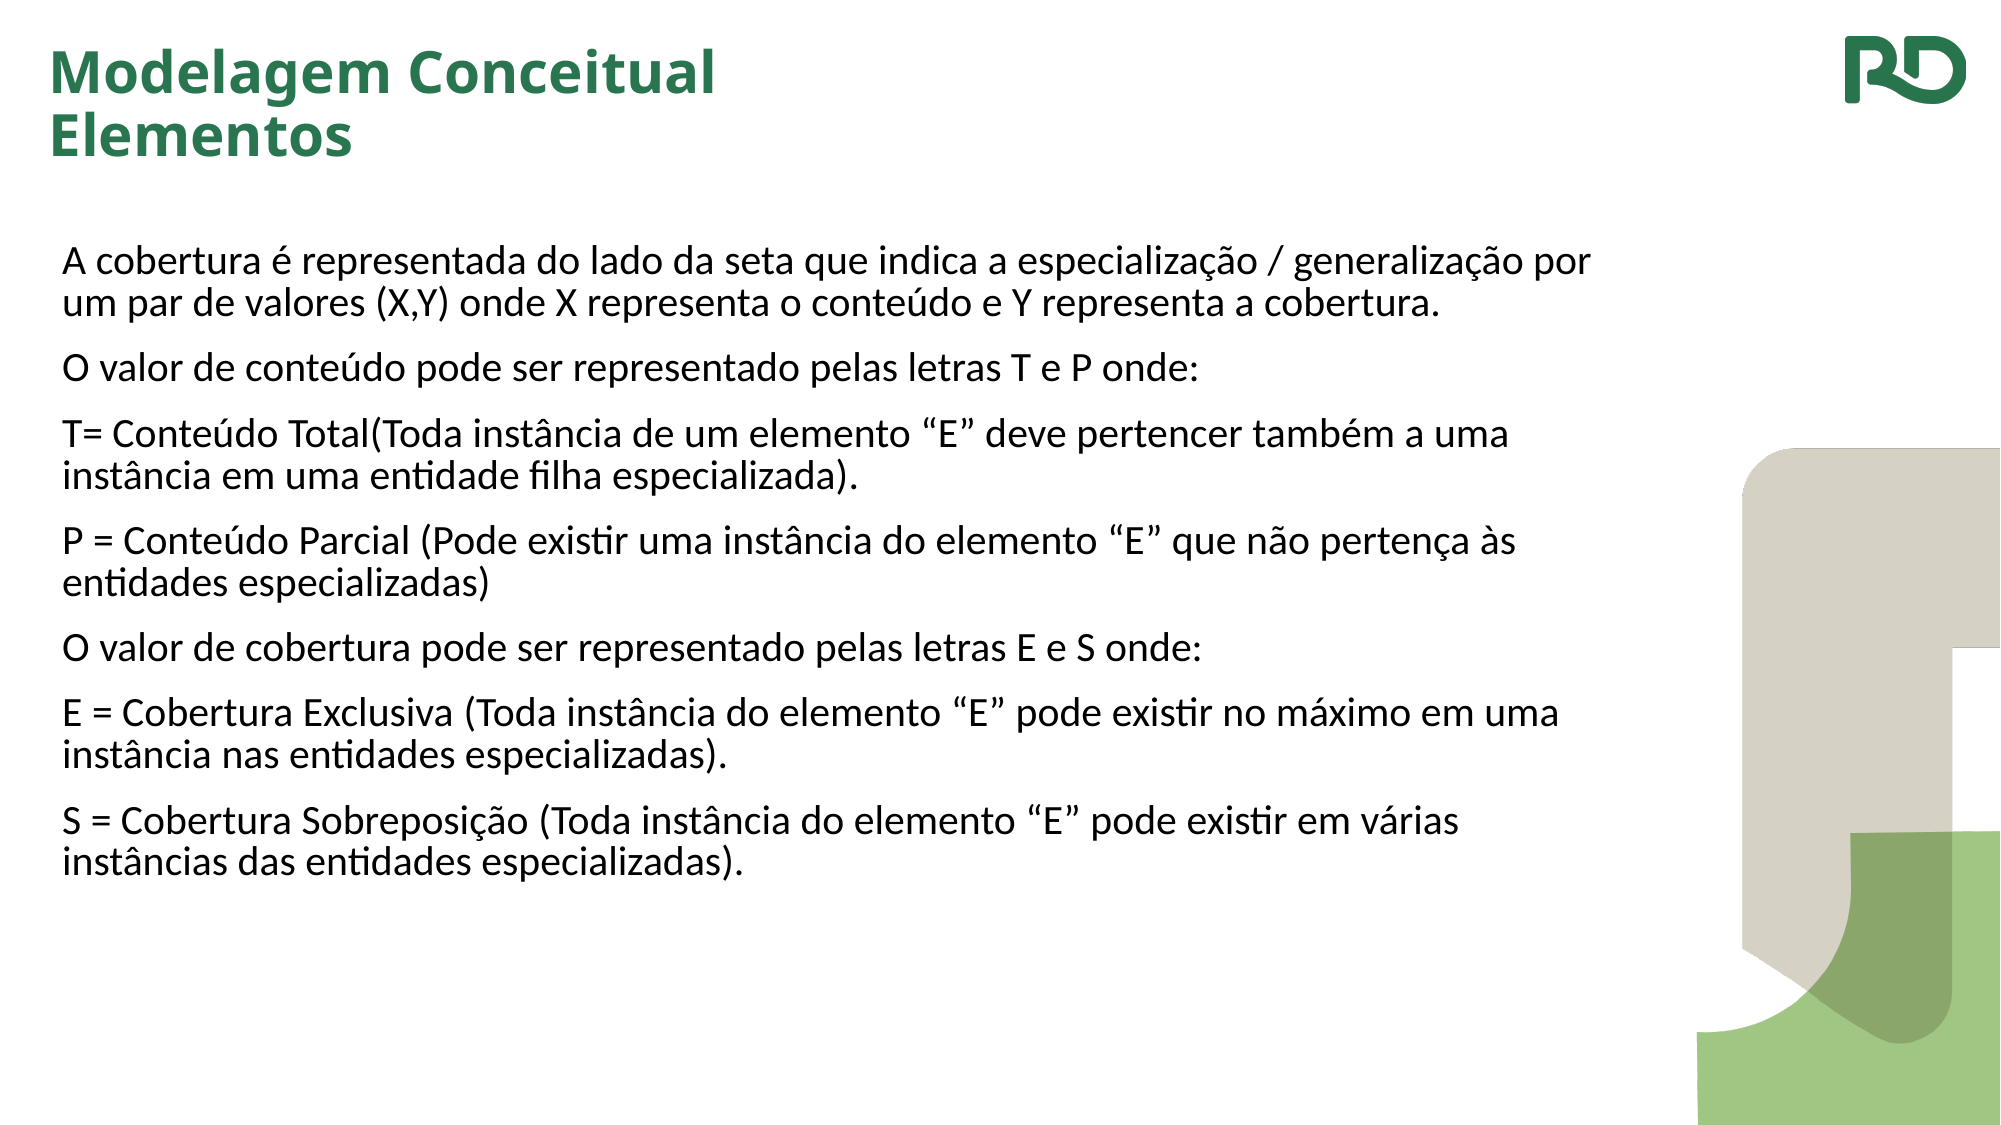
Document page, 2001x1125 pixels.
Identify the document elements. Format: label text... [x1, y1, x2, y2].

text_box Modelagem Conceitual Elementos [33, 35, 1477, 180]
text_box A cobertura é representada do lado da seta que indica a especialização / generalização por um par de valores (X,Y) onde X representa o conteúdo e Y representa a cobertura. O valor de conteúdo pode ser representado pelas letras T e P onde: T= Conteúdo Total(Toda instância de um elemento “E” deve pertencer também a uma instância em uma entidade filha especializada). P = Conteúdo Parcial (Pode existir uma instância do elemento “E” que não pertença às entidades especializadas) O valor de cobertura pode ser representado pelas letras E e S onde: E = Cobertura Exclusiva (Toda instância do elemento “E” pode existir no máximo em uma instância nas entidades especializadas). S = Cobertura Sobreposição (Toda instância do elemento “E” pode existir em várias instâncias das entidades especializadas). [47, 236, 1642, 894]
picture [1683, 416, 2000, 1125]
